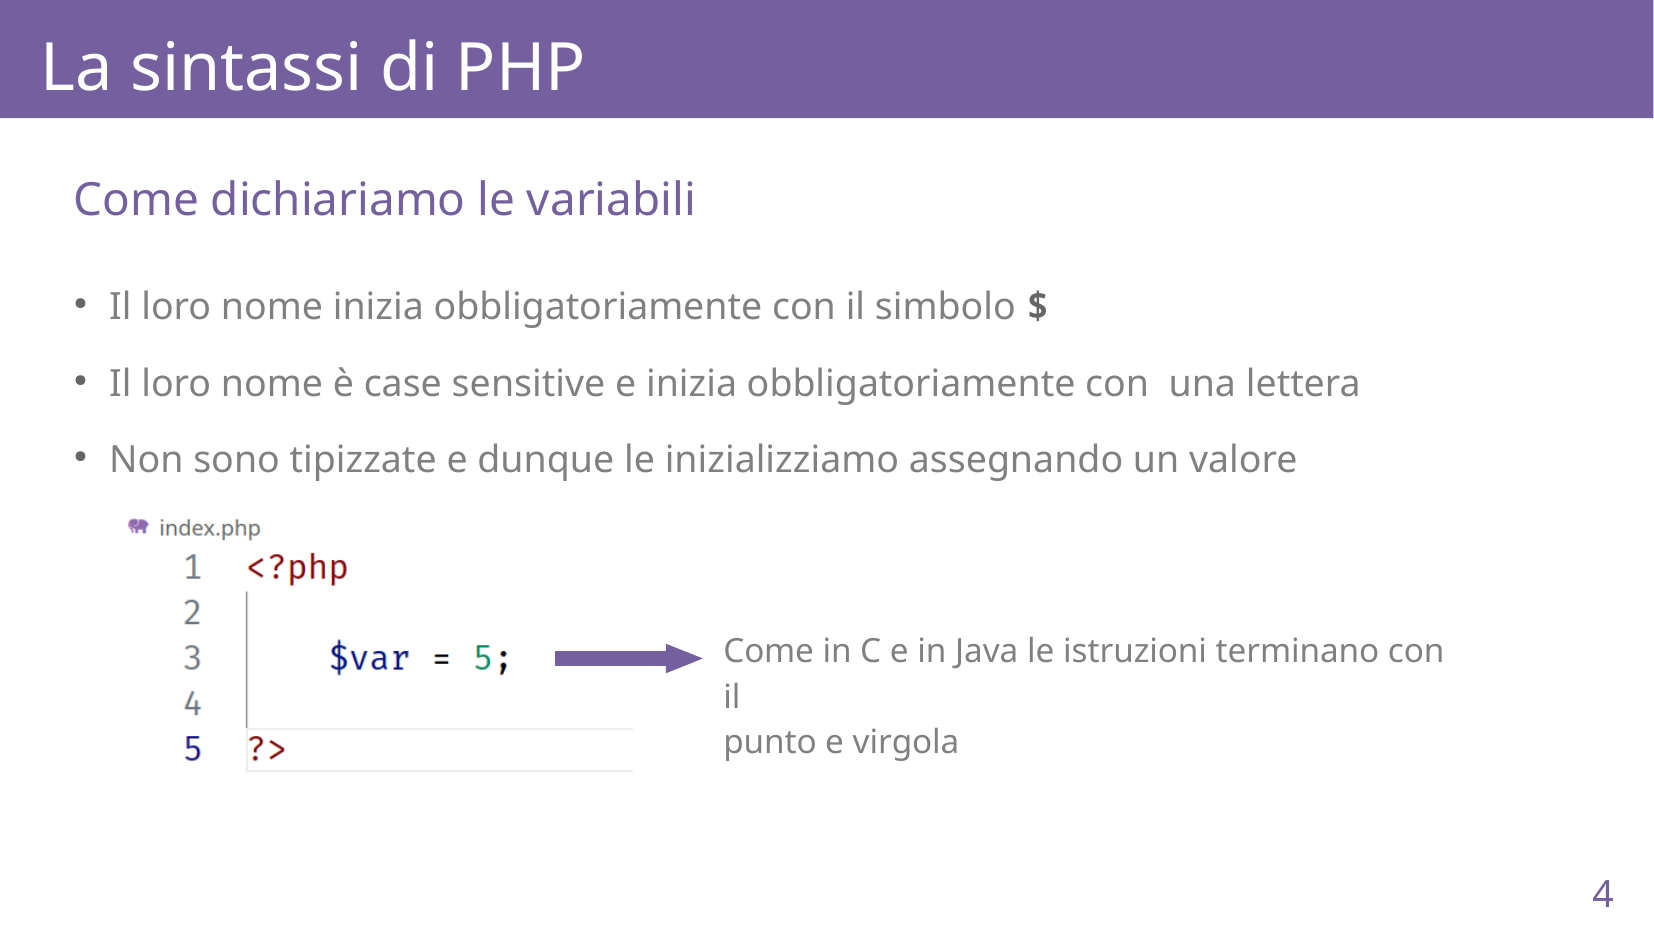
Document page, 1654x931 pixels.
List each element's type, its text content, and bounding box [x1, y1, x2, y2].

picture [118, 510, 633, 798]
text_box La sintassi di PHP [25, 11, 523, 107]
text_box Come in C e in Java le istruzioni terminano con il punto e virgola [708, 620, 1477, 792]
text_box Come dichiariamo le variabili [59, 158, 1107, 229]
text_box Il loro nome inizia obbligatoriamente con il simbolo $ Il loro nome è case sensitive e inizia obbligatoriamente con una lettera Non sono tipizzate e dunque le inizializziamo assegnando un valore [59, 246, 1540, 532]
text_box [555, 643, 703, 674]
text_box [0, 0, 1654, 119]
text_box <numero> [1513, 860, 1654, 931]
